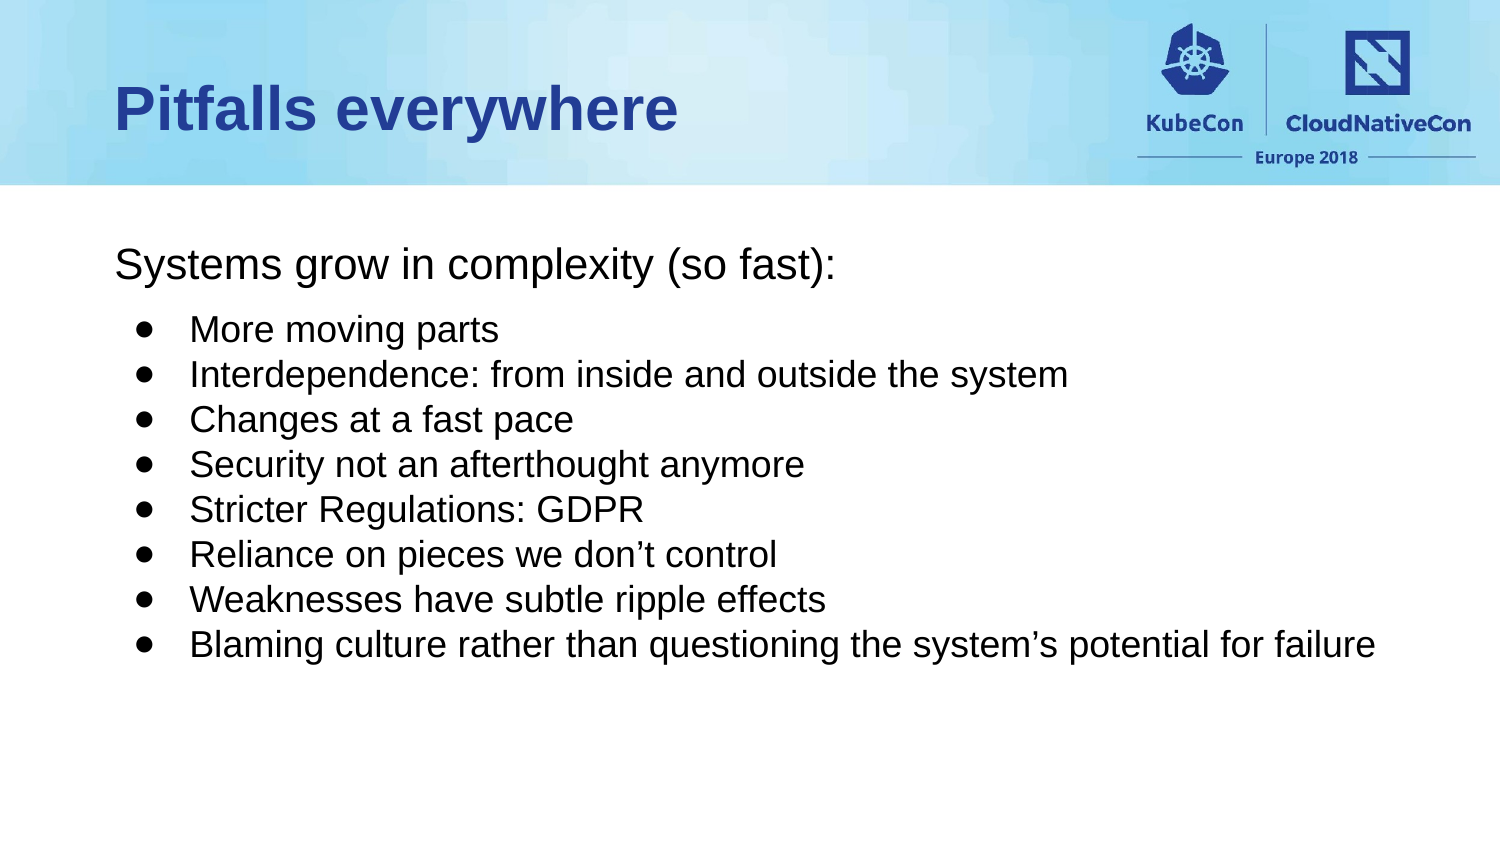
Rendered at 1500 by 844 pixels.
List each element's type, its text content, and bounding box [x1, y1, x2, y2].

title Pitfalls everywhere [103, 23, 1397, 187]
list Systems grow in complexity (so fast): More moving parts Interdependence: from inside and outside the system Changes at a fast pace Security not an afterthought anymore Stricter Regulations: GDPR Reliance on pieces we don’t control Weaknesses have subtle ripple effects Blaming culture rather than questioning the system’s potential for failure [103, 224, 1397, 760]
picture [0, 0, 1500, 844]
